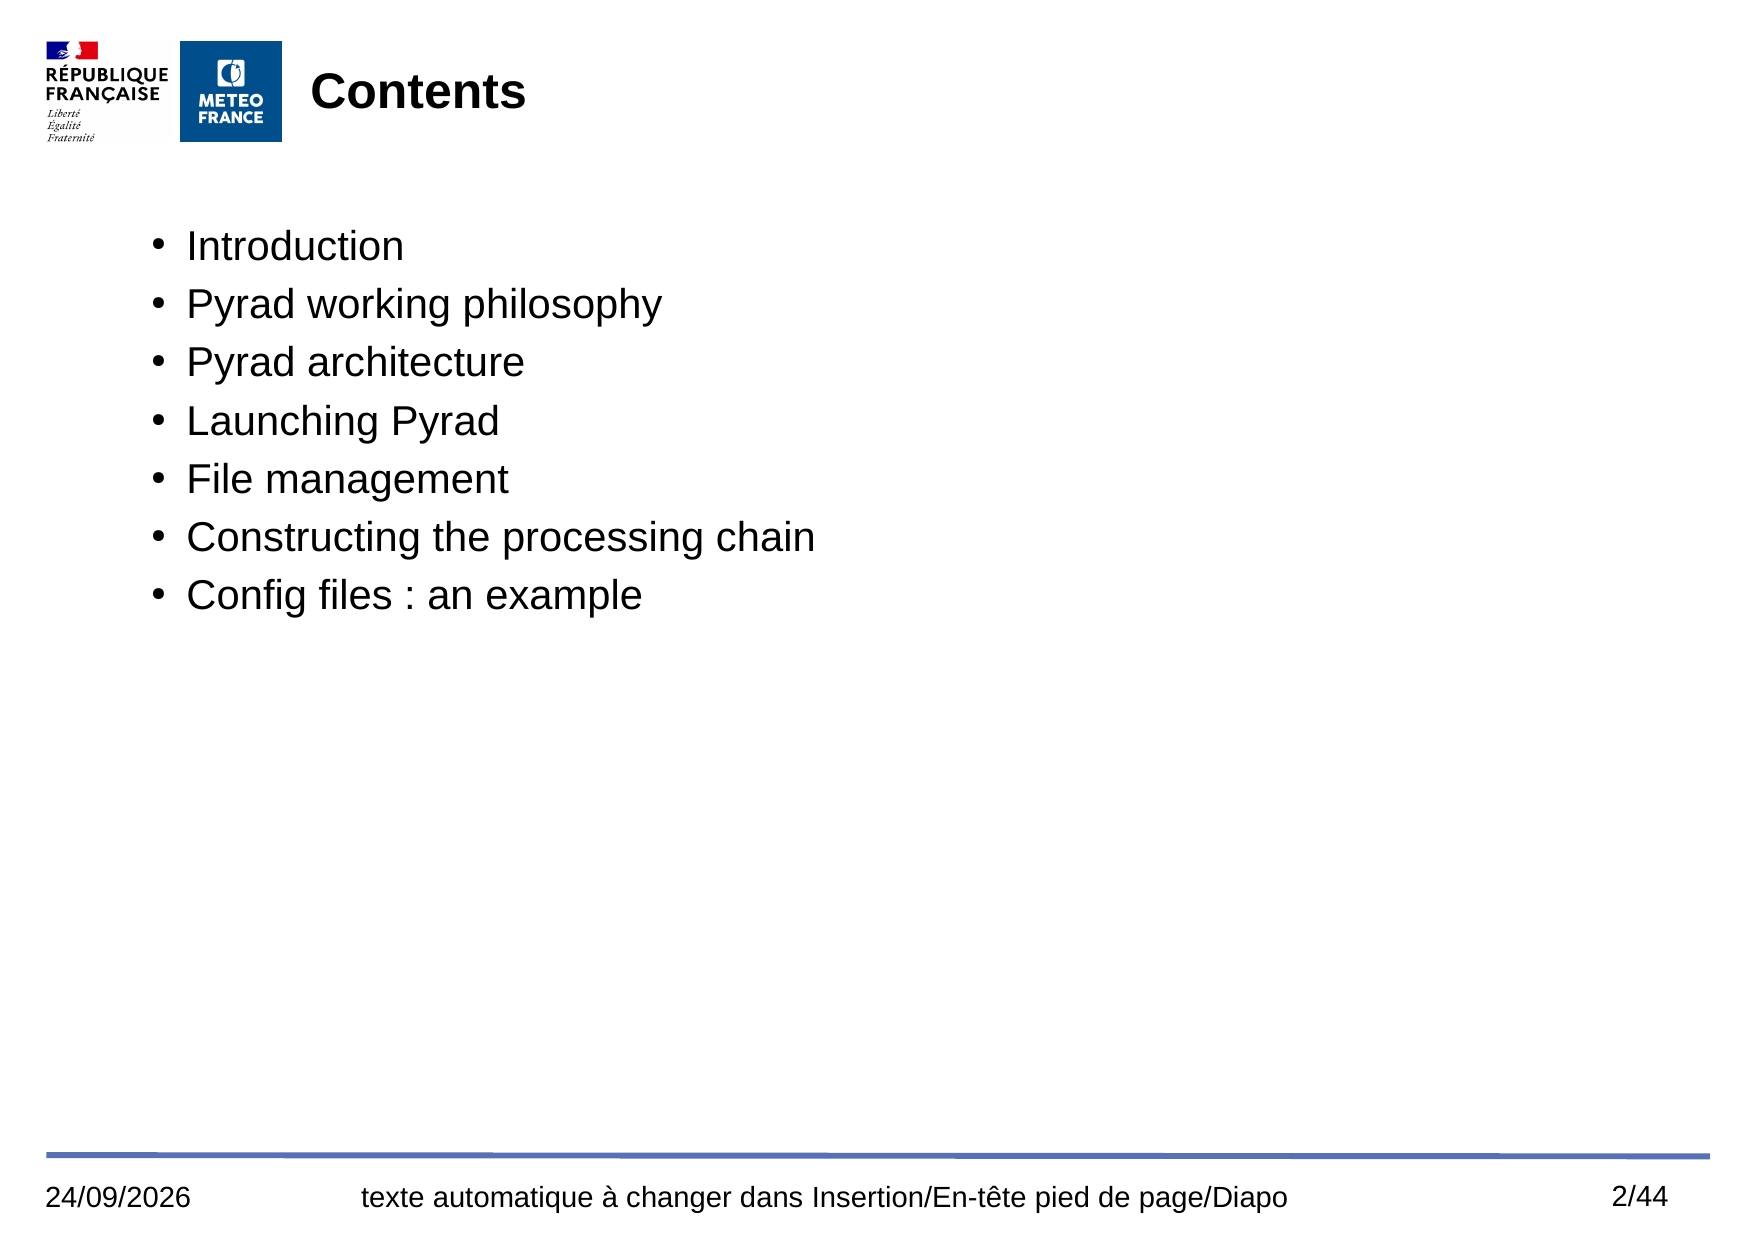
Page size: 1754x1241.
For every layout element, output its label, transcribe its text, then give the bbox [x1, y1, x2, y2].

picture [180, 41, 282, 142]
title Contents [310, 40, 1697, 142]
picture [46, 41, 172, 142]
list Introduction Pyrad working philosophy Pyrad architecture Launching Pyrad File management Constructing the processing chain Config files : an example [44, 222, 1712, 1118]
